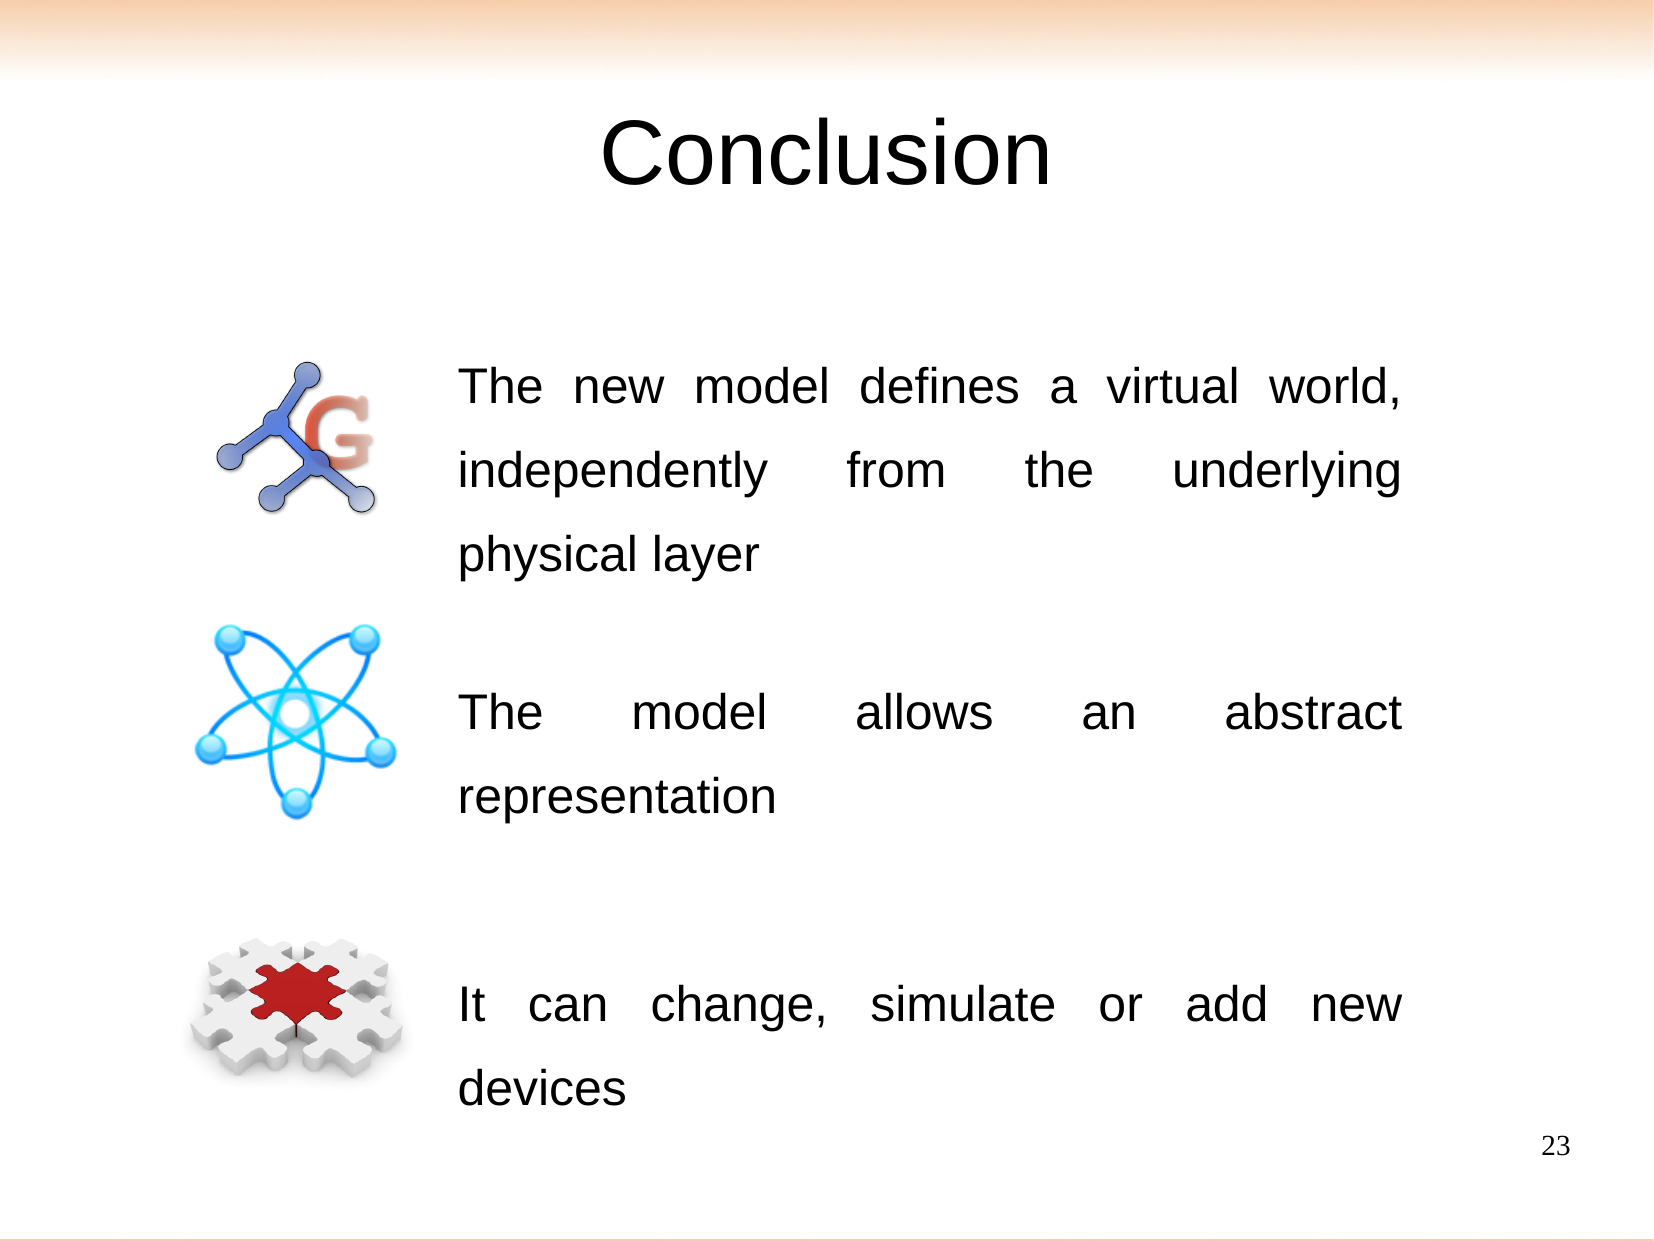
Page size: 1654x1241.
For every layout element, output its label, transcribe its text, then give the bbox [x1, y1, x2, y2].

text_box The model allows an abstract representation [442, 649, 1418, 804]
text_box The new model defines a virtual world, independently from the underlying physical layer [442, 323, 1418, 562]
title Conclusion [82, 49, 1571, 257]
text_box It can change, simulate or add new devices [442, 941, 1418, 1096]
picture [0, 0, 1654, 1241]
